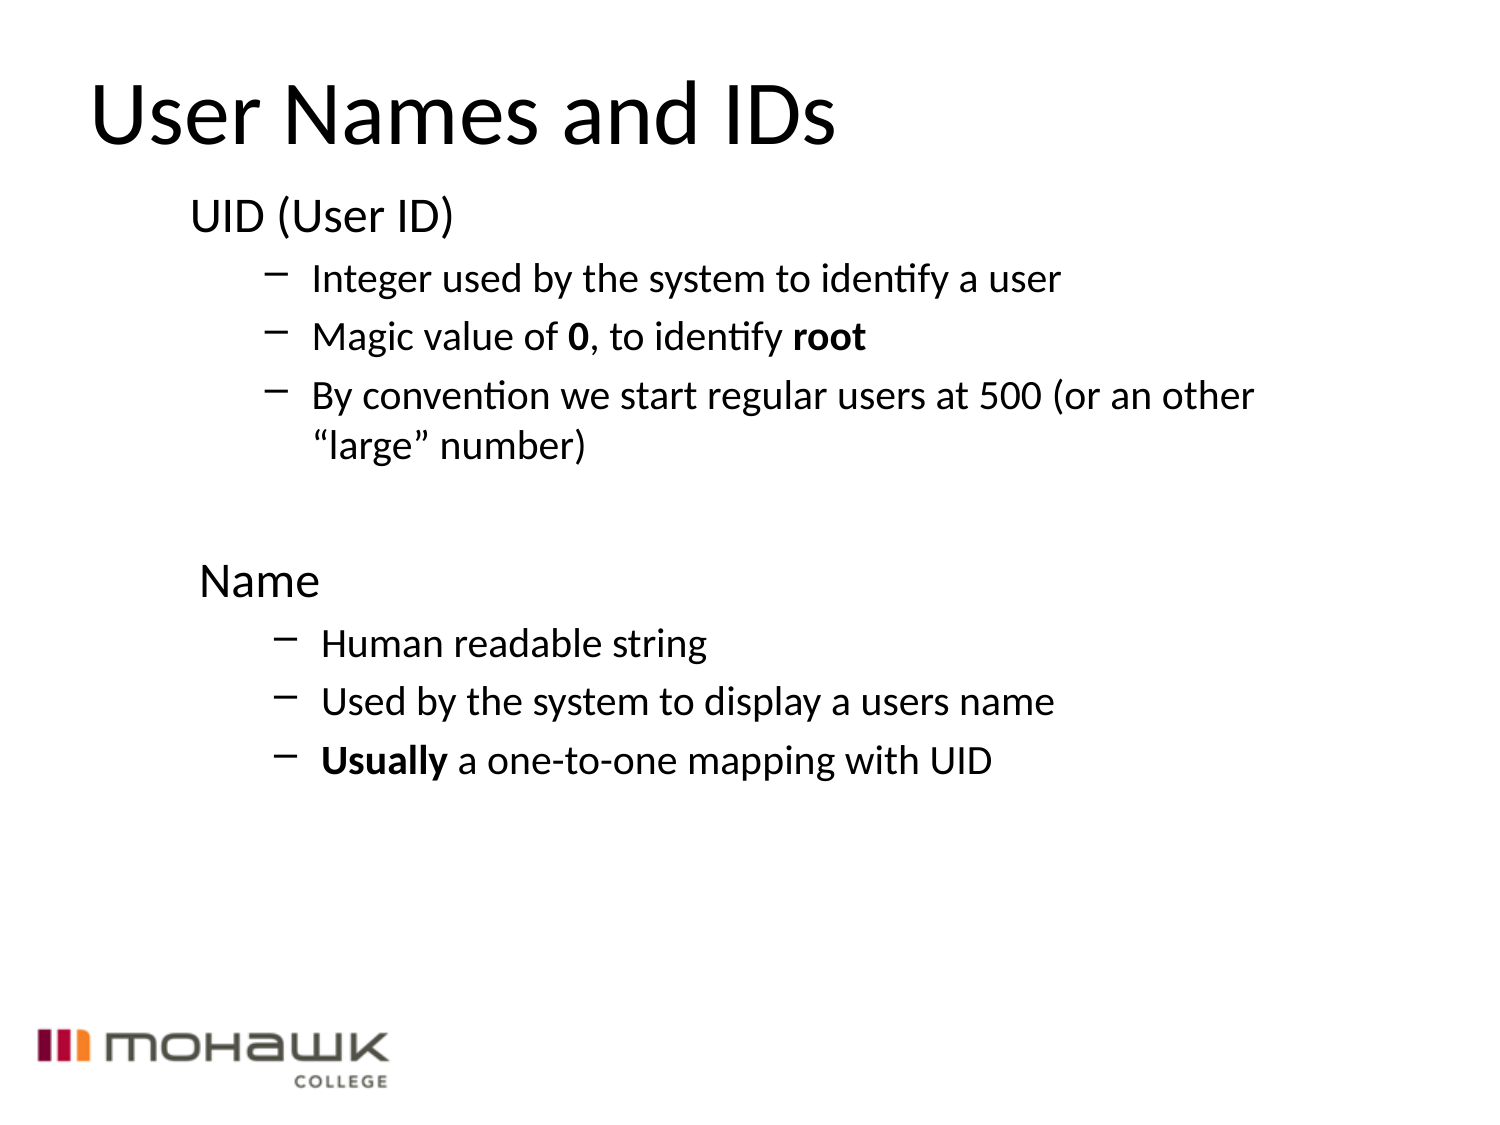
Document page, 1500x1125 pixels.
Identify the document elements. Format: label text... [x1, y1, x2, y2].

title User Names and IDs [75, 45, 1425, 233]
picture [5, 1000, 422, 1118]
list UID (User ID) Integer used by the system to identify a user Magic value of 0, to identify root By convention we start regular users at 500 (or an other “large” number) Name Human readable string Used by the system to display a users name Usually a one-to-one mapping with UID [174, 174, 1313, 963]
